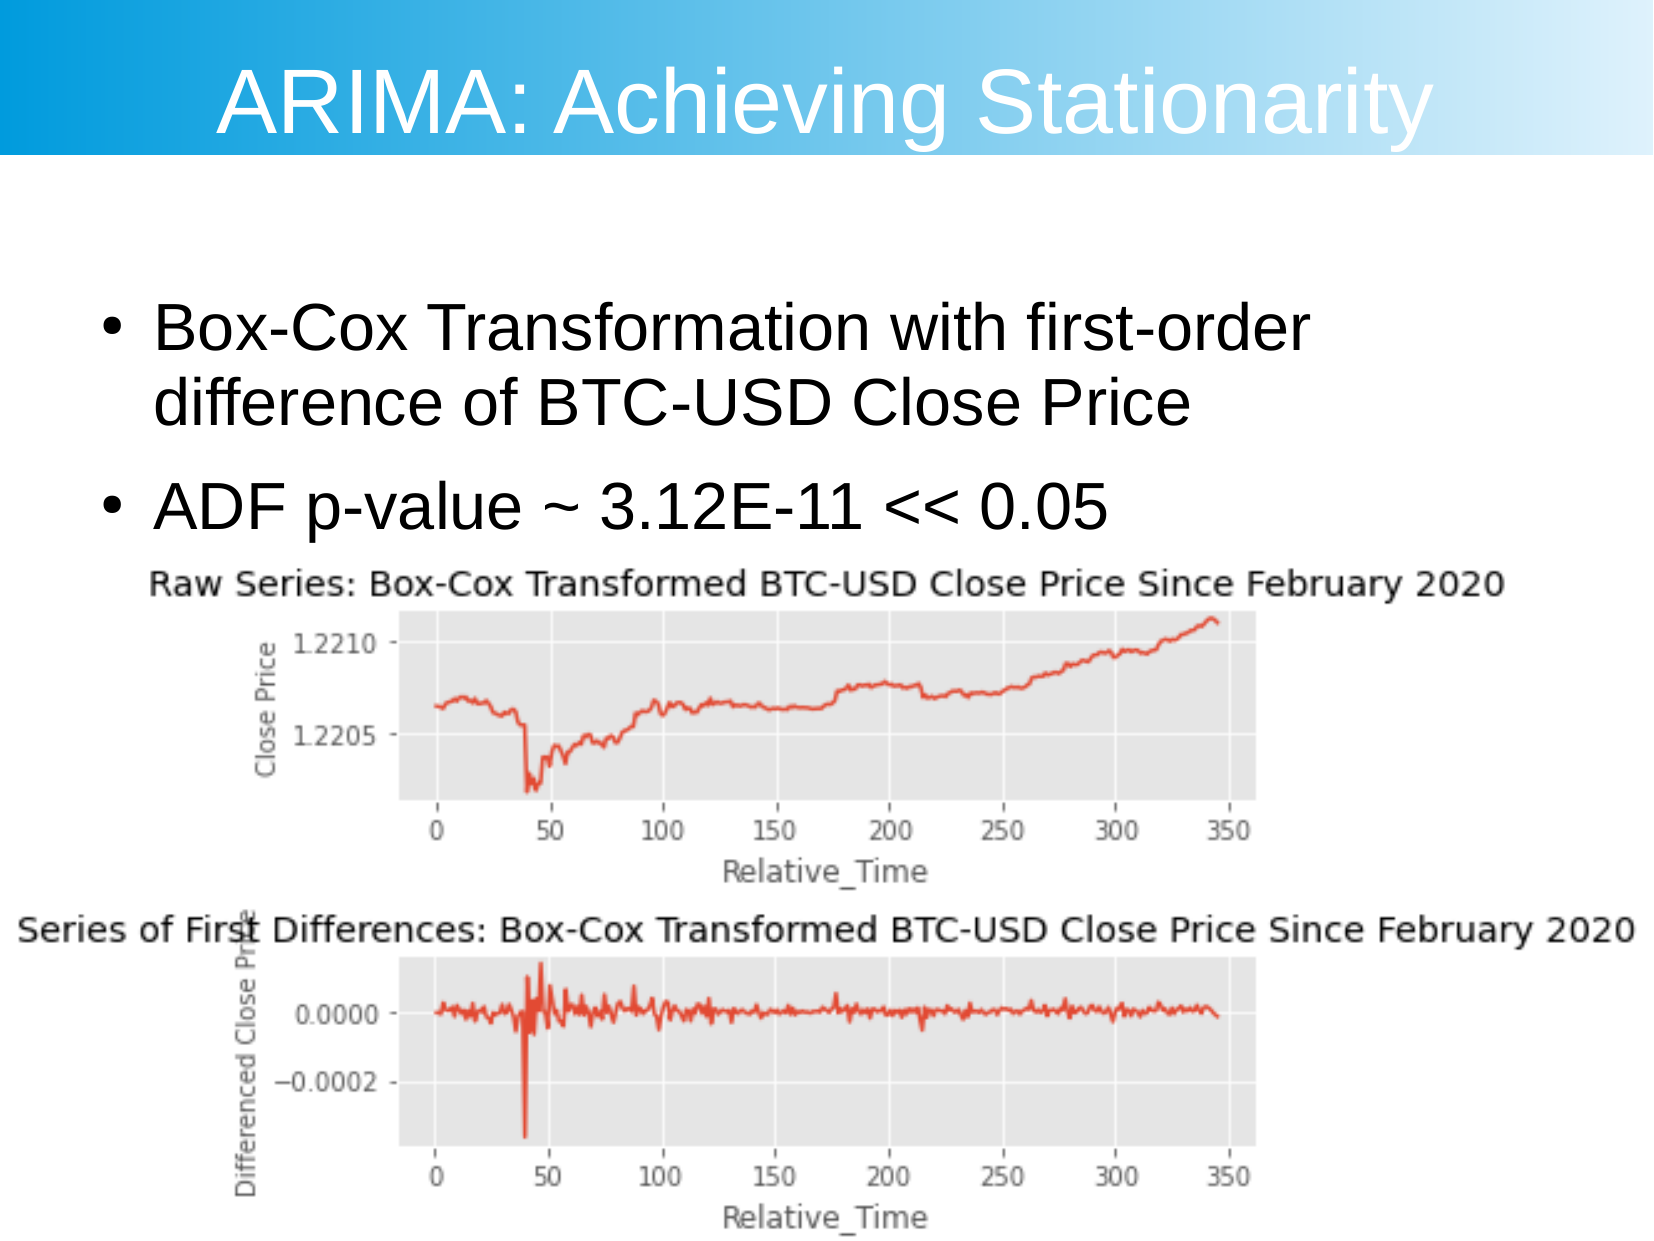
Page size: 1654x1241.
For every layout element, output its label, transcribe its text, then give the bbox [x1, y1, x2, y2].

list Box-Cox Transformation with first-order difference of BTC-USD Close Price ADF p-value ~ 3.12E-11 << 0.05 [82, 290, 1571, 552]
picture [0, 552, 1654, 1241]
title ARIMA: Achieving Stationarity [82, 49, 1571, 155]
